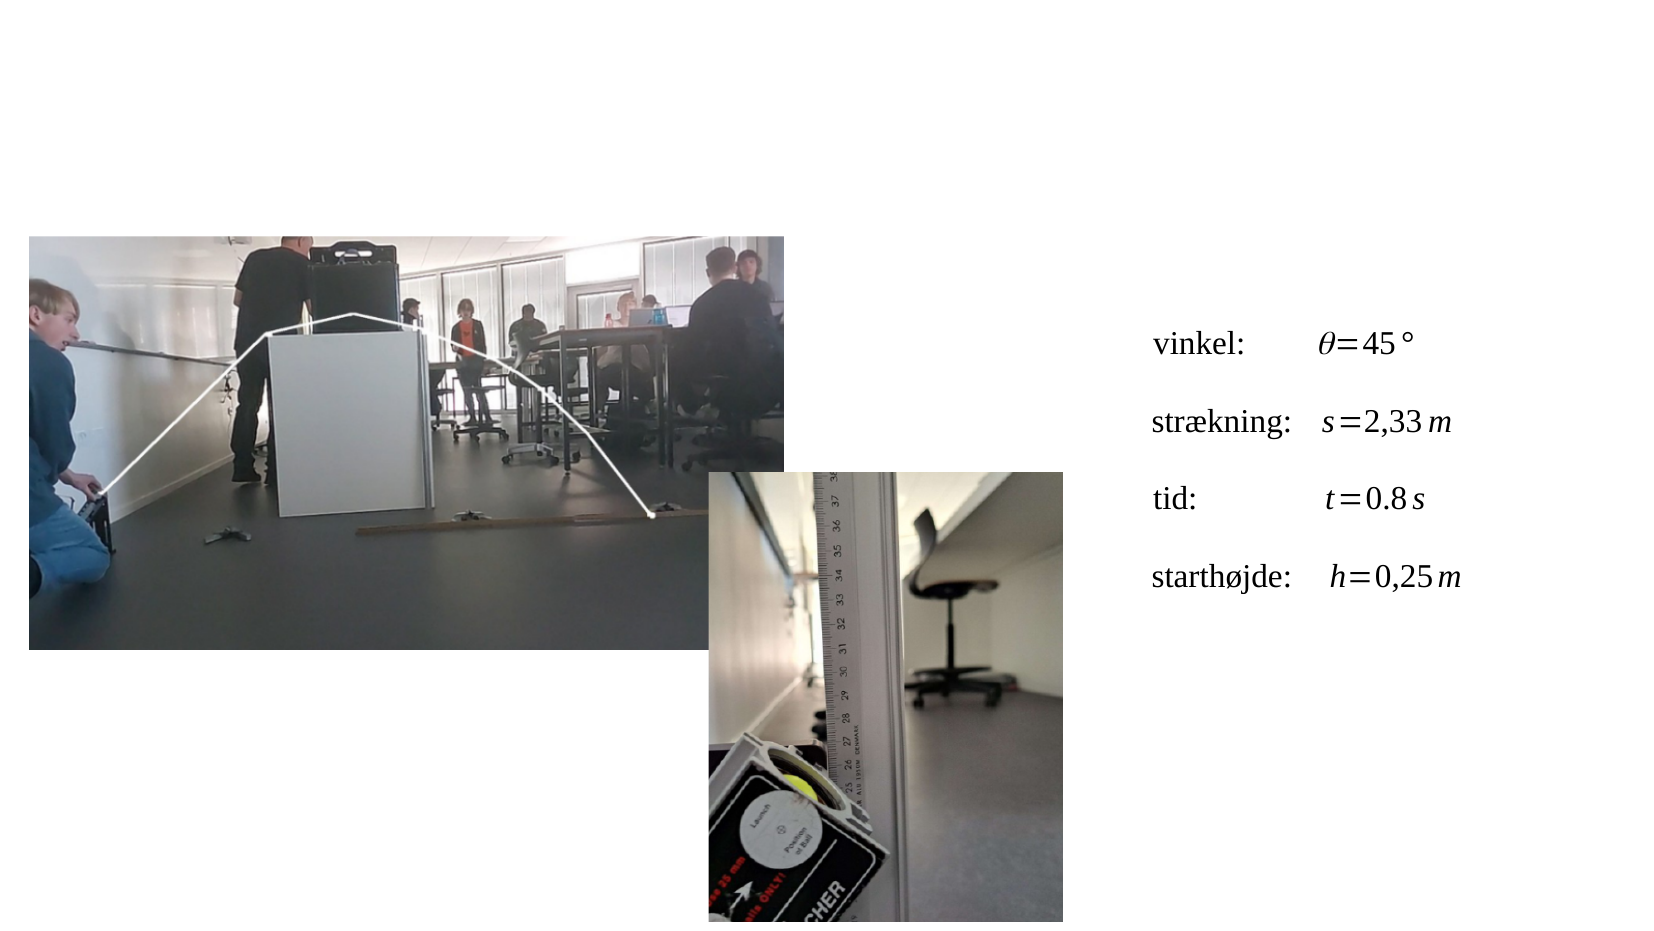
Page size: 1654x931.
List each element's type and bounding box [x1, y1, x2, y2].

chart [1151, 324, 1463, 594]
picture [29, 236, 1063, 922]
